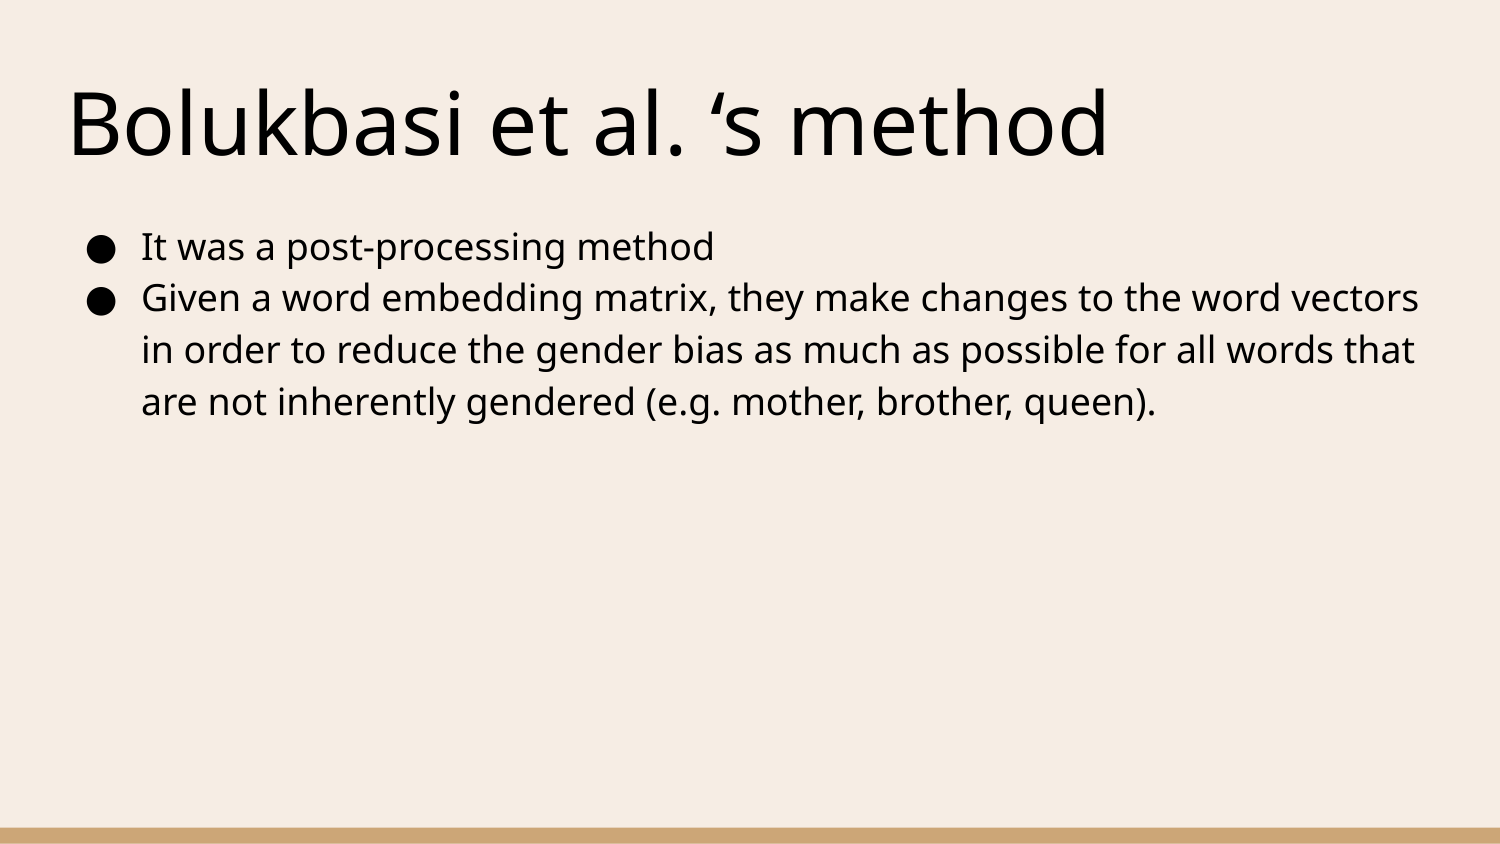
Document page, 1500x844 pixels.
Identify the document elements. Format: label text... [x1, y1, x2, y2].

list It was a post-processing method Given a word embedding matrix, they make changes to the word vectors in order to reduce the gender bias as much as possible for all words that are not inherently gendered (e.g. mother, brother, queen). [51, 200, 1449, 752]
title Bolukbasi et al. ‘s method [51, 51, 1449, 189]
